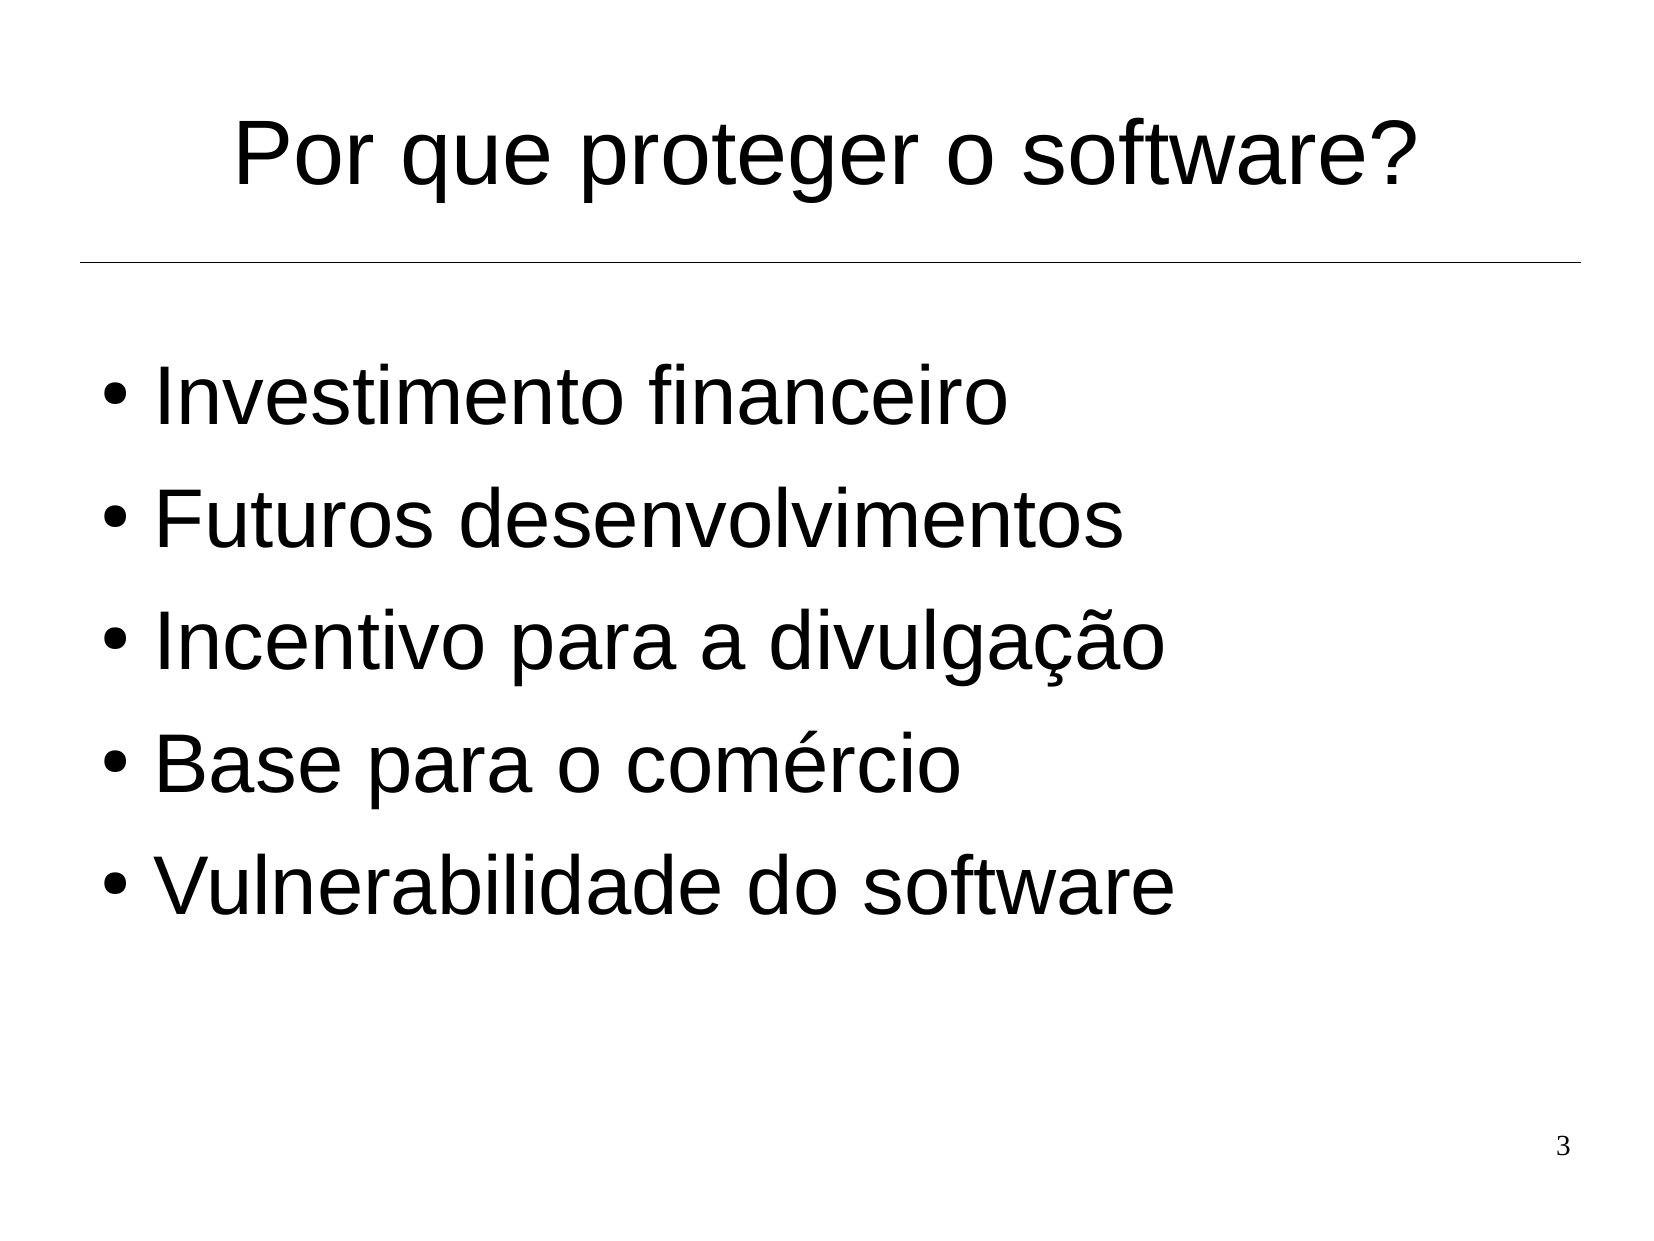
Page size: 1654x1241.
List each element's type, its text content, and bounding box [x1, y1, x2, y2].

list Investimento financeiro Futuros desenvolvimentos Incentivo para a divulgação Base para o comércio Vulnerabilidade do software [82, 349, 1571, 1095]
title Por que proteger o software? [82, 56, 1571, 250]
